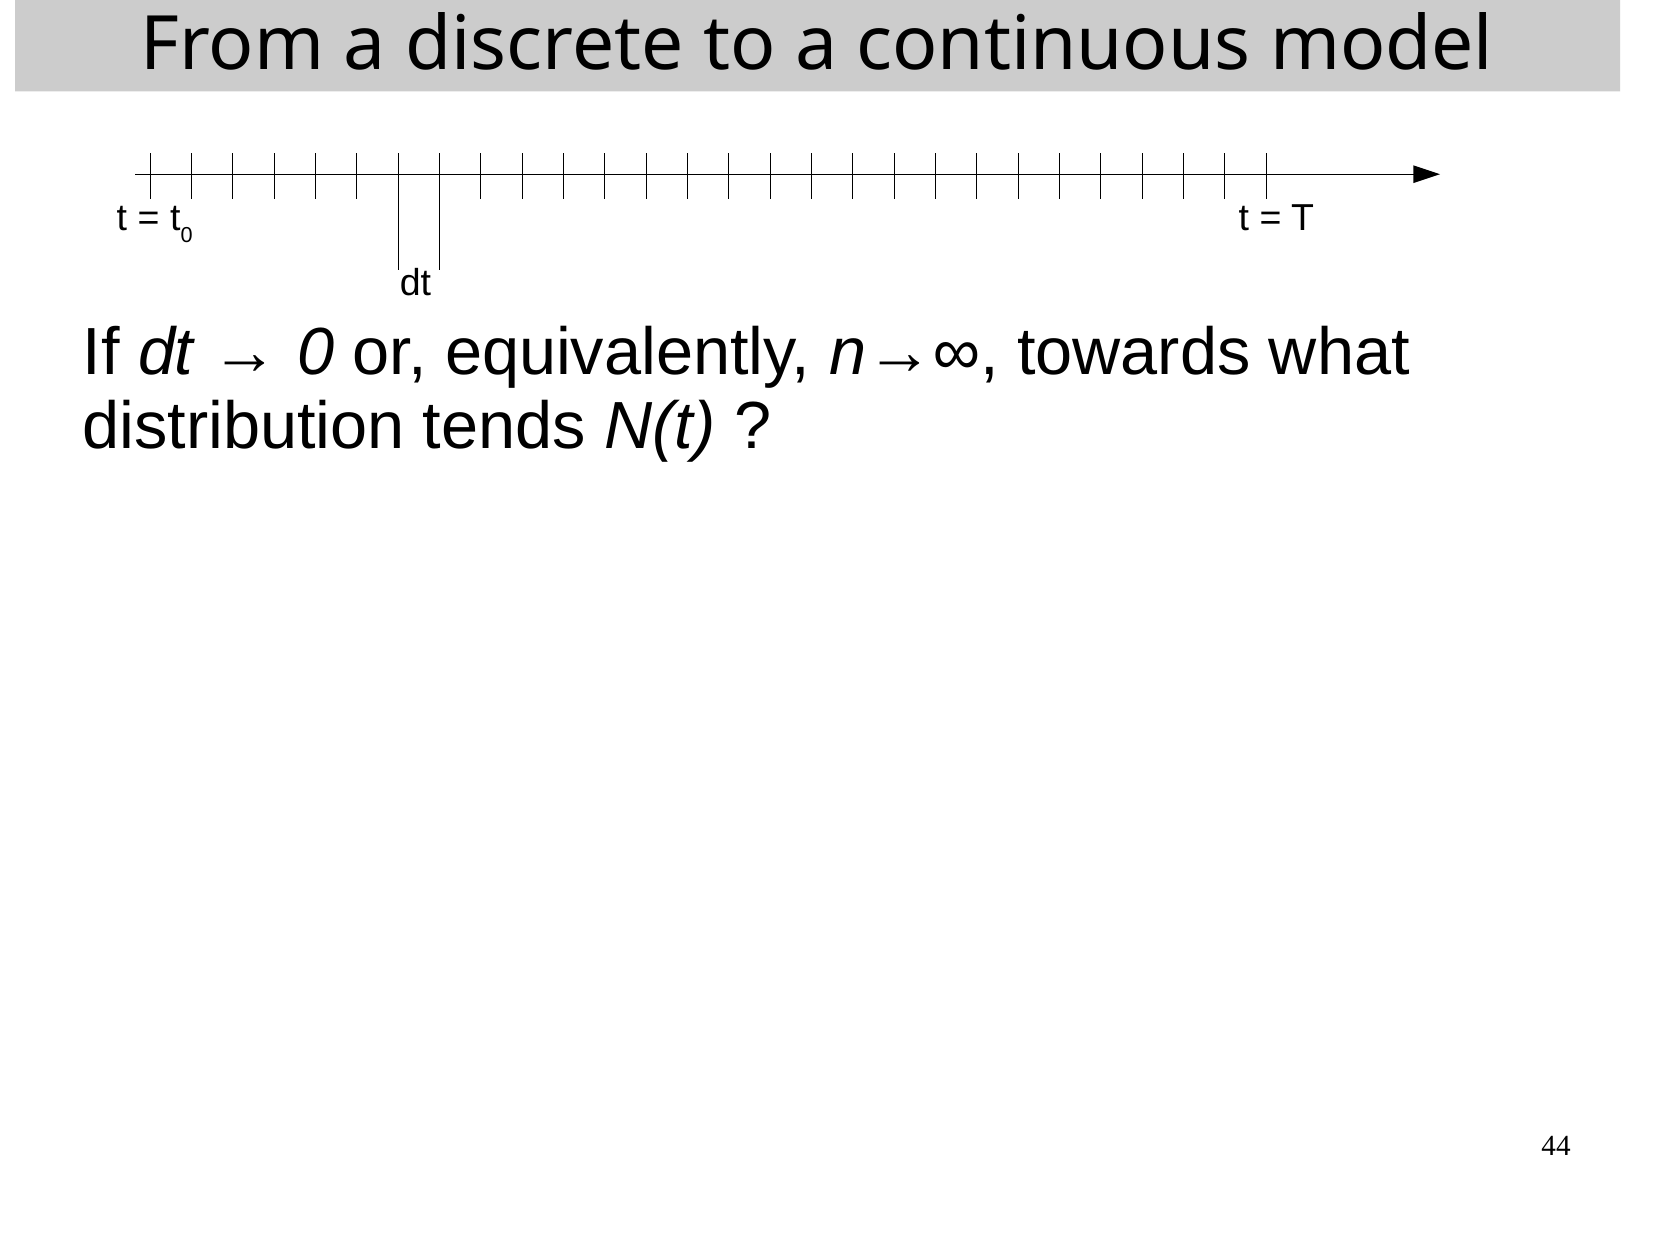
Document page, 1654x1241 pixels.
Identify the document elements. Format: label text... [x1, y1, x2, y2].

text_box dt [385, 254, 462, 311]
text_box t = T [1223, 189, 1333, 247]
list If dt → 0 or, equivalently, n→∞, towards what distribution tends N(t) ? [82, 313, 1571, 1034]
title From a discrete to a continuous model [15, 0, 1621, 91]
text_box t = t0 [101, 189, 211, 256]
